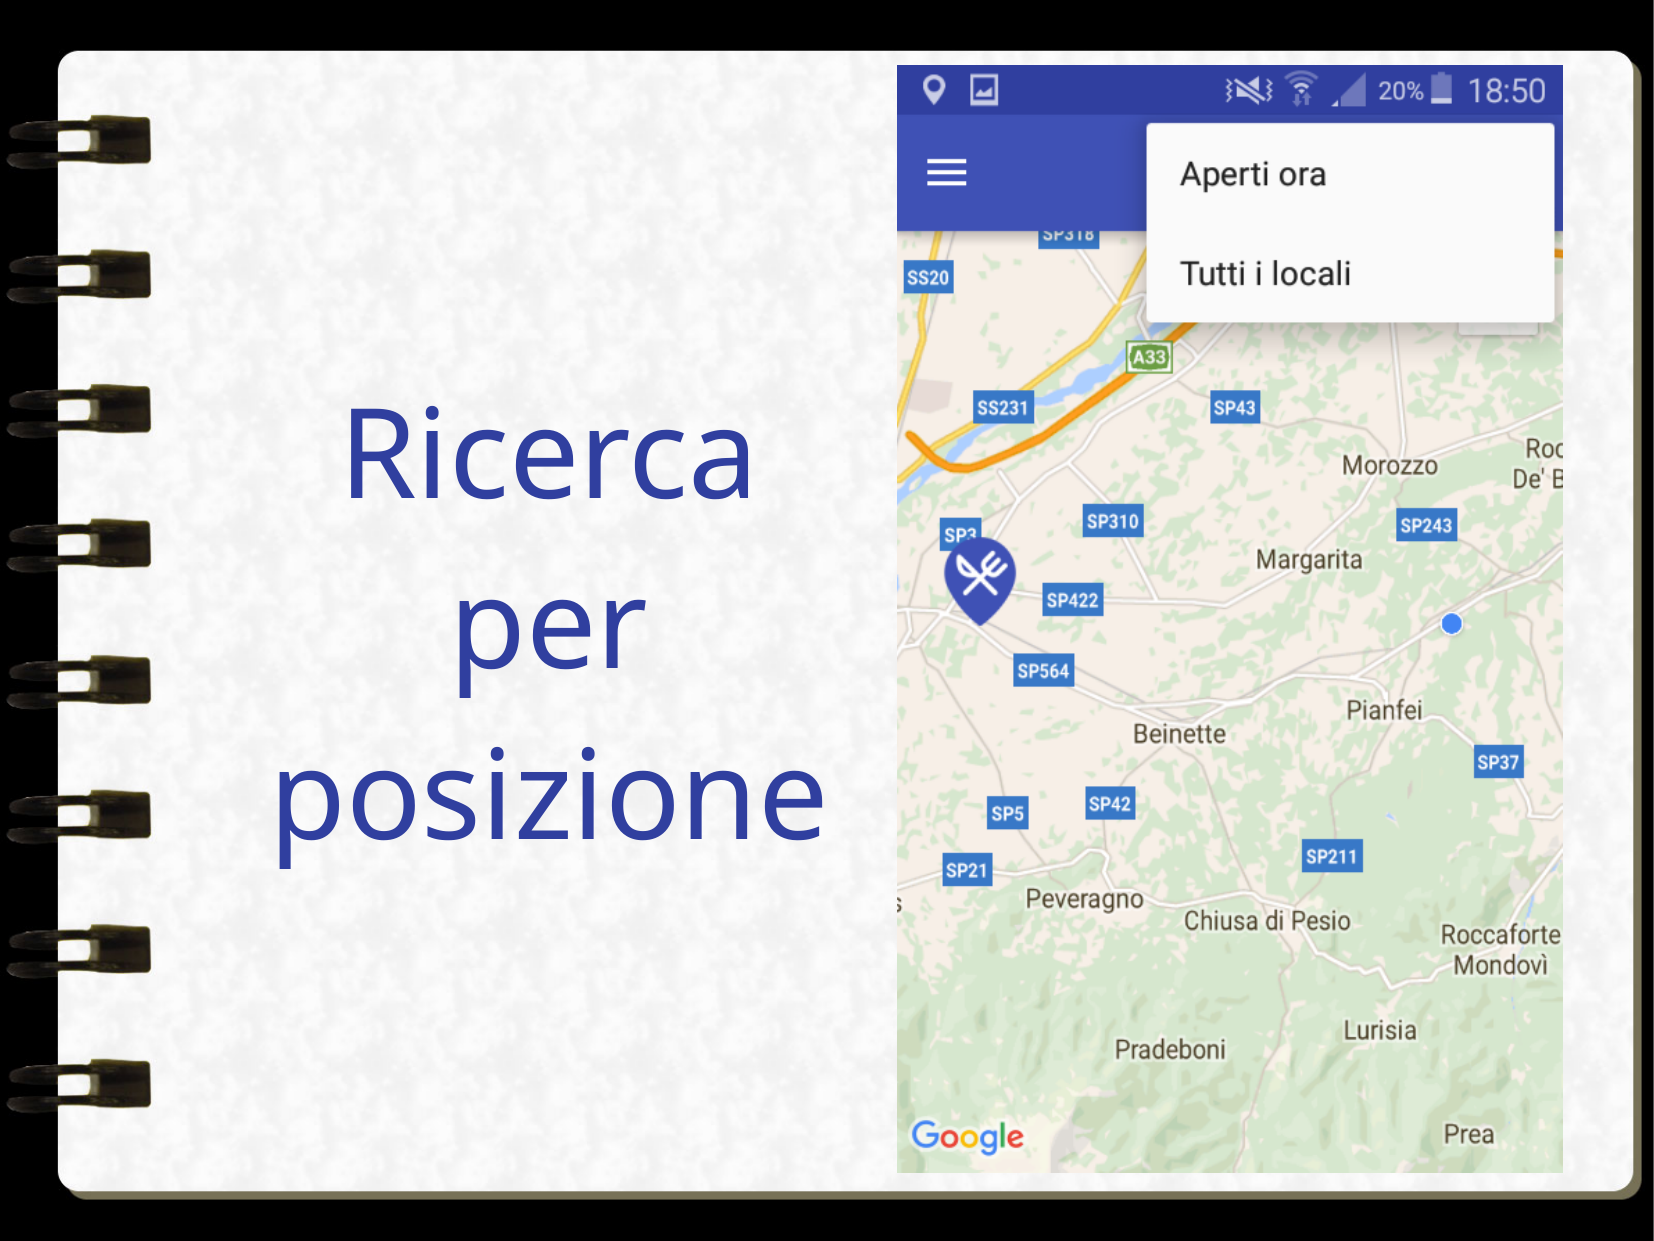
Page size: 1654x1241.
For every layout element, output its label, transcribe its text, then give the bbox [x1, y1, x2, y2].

title Ricerca per posizione [188, 372, 897, 868]
picture [0, 0, 1654, 1241]
